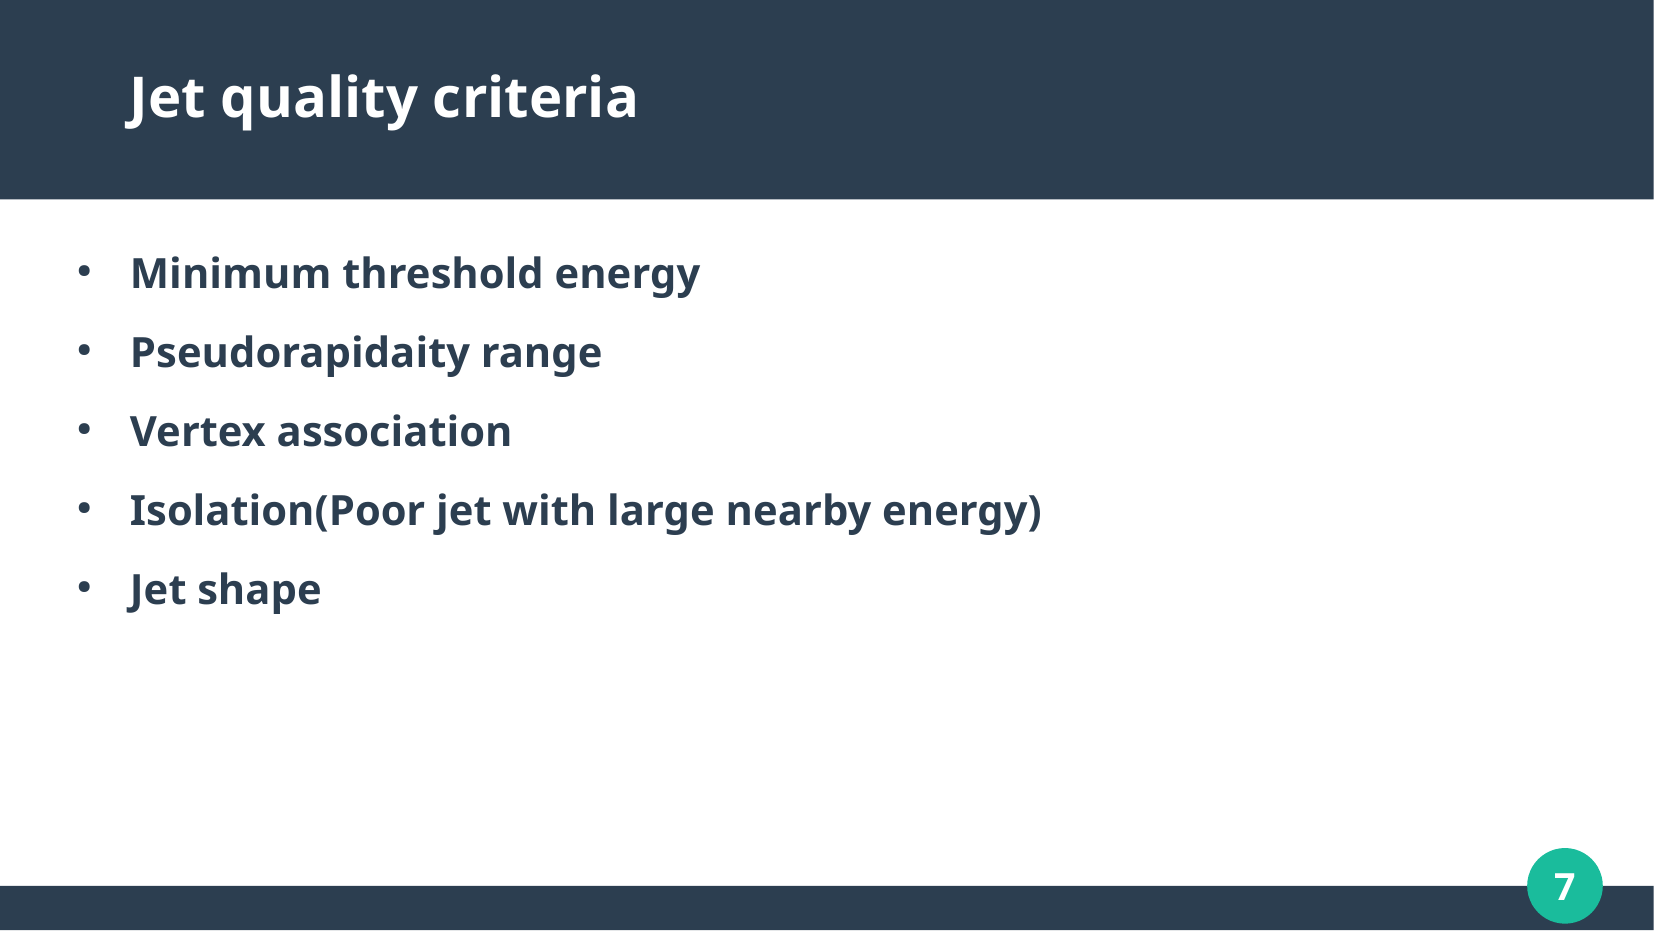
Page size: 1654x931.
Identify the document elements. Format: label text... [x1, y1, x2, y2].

list Minimum threshold energy Pseudorapidaity range Vertex association Isolation(Poor jet with large nearby energy) Jet shape [59, 243, 1595, 864]
title Jet quality criteria [59, 37, 1595, 155]
